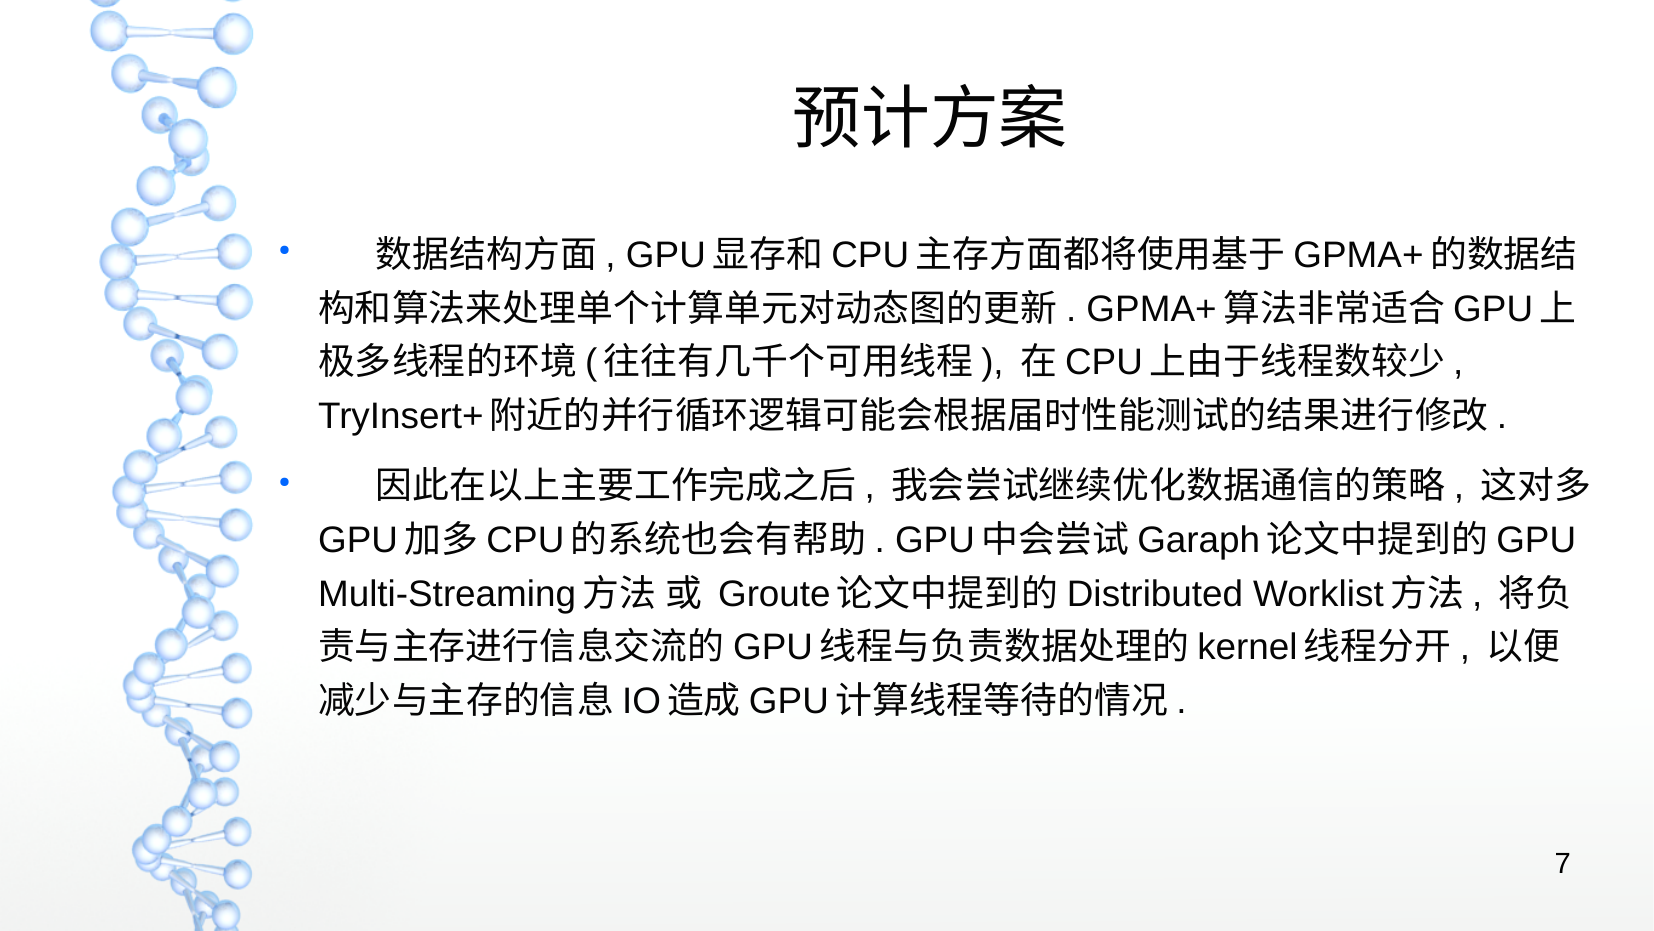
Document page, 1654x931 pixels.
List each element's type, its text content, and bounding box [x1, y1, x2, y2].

list 数据结构方面, GPU显存和CPU主存方面都将使用基于GPMA+的数据结构和算法来处理单个计算单元对动态图的更新. GPMA+算法非常适合GPU上极多线程的环境(往往有几千个可用线程), 在CPU上由于线程数较少, TryInsert+附近的并行循环逻辑可能会根据届时性能测试的结果进行修改. 因此在以上主要工作完成之后, 我会尝试继续优化数据通信的策略, 这对多GPU加多CPU的系统也会有帮助. GPU中会尝试Garaph论文中提到的GPU Multi-Streaming方法 或 Groute论文中提到的Distributed Worklist方法, 将负责与主存进行信息交流的GPU线程与负责数据处理的kernel线程分开, 以便减少与主存的信息IO造成GPU计算线程等待的情况. [265, 224, 1595, 764]
picture [0, 0, 1654, 931]
title 预计方案 [265, 35, 1595, 189]
